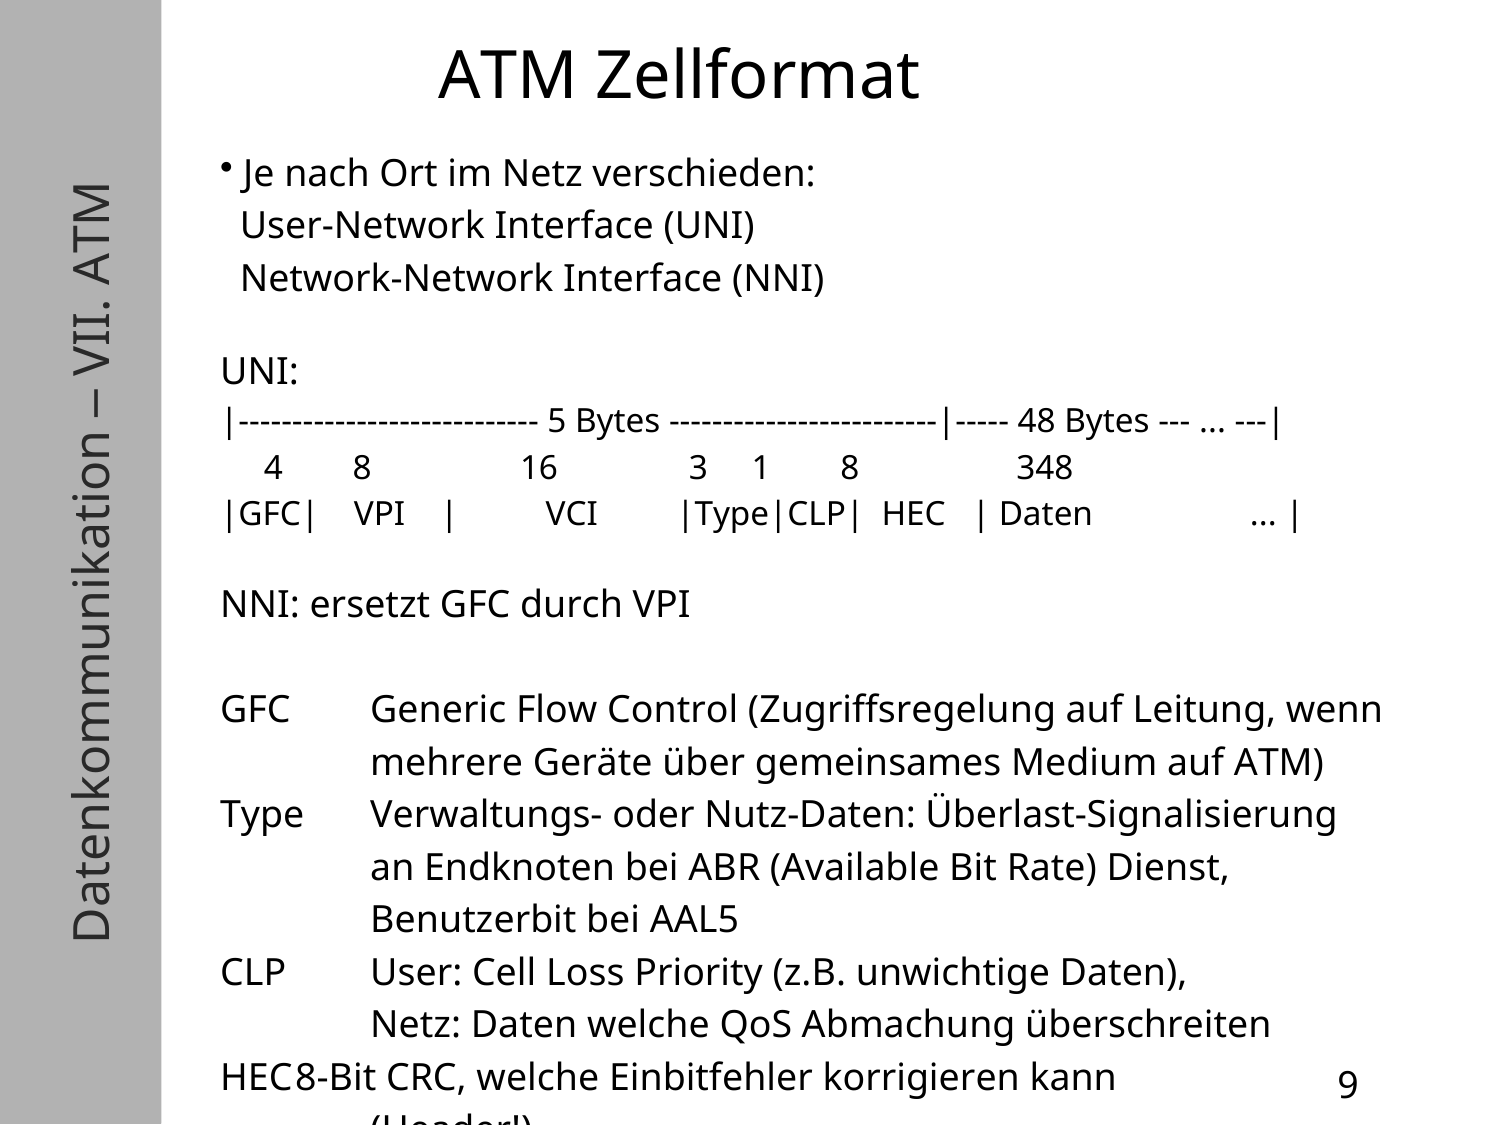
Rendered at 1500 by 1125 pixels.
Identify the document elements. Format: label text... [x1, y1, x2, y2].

text_box ATM Zellformat [437, 25, 923, 120]
text_box Je nach Ort im Netz verschieden: User-Network Interface (UNI) Network-Network Interface (NNI) UNI: |---------------------------- 5 Bytes -------------------------|----- 48 Bytes --- ... ---| 4 8 16 3 1 8 348 |GFC| VPI | VCI |Type|CLP| HEC | Daten ... | NNI: ersetzt GFC durch VPI GFC Generic Flow Control (Zugriffsregelung auf Leitung, wenn mehrere Geräte über gemeinsames Medium auf ATM) Type Verwaltungs- oder Nutz-Daten: Überlast-Signalisierung an Endknoten bei ABR (Available Bit Rate) Dienst, Benutzerbit bei AAL5 CLP User: Cell Loss Priority (z.B. unwichtige Daten), Netz: Daten welche QoS Abmachung überschreiten HEC 8-Bit CRC, welche Einbitfehler korrigieren kann (Header!) VPI ändert von Switch zu Switch – siehe später [205, 138, 1468, 1060]
text_box [0, 0, 161, 1124]
text_box <number> [1337, 1054, 1500, 1109]
text_box Datenkommunikation – VII. ATM [48, 1, 130, 1125]
